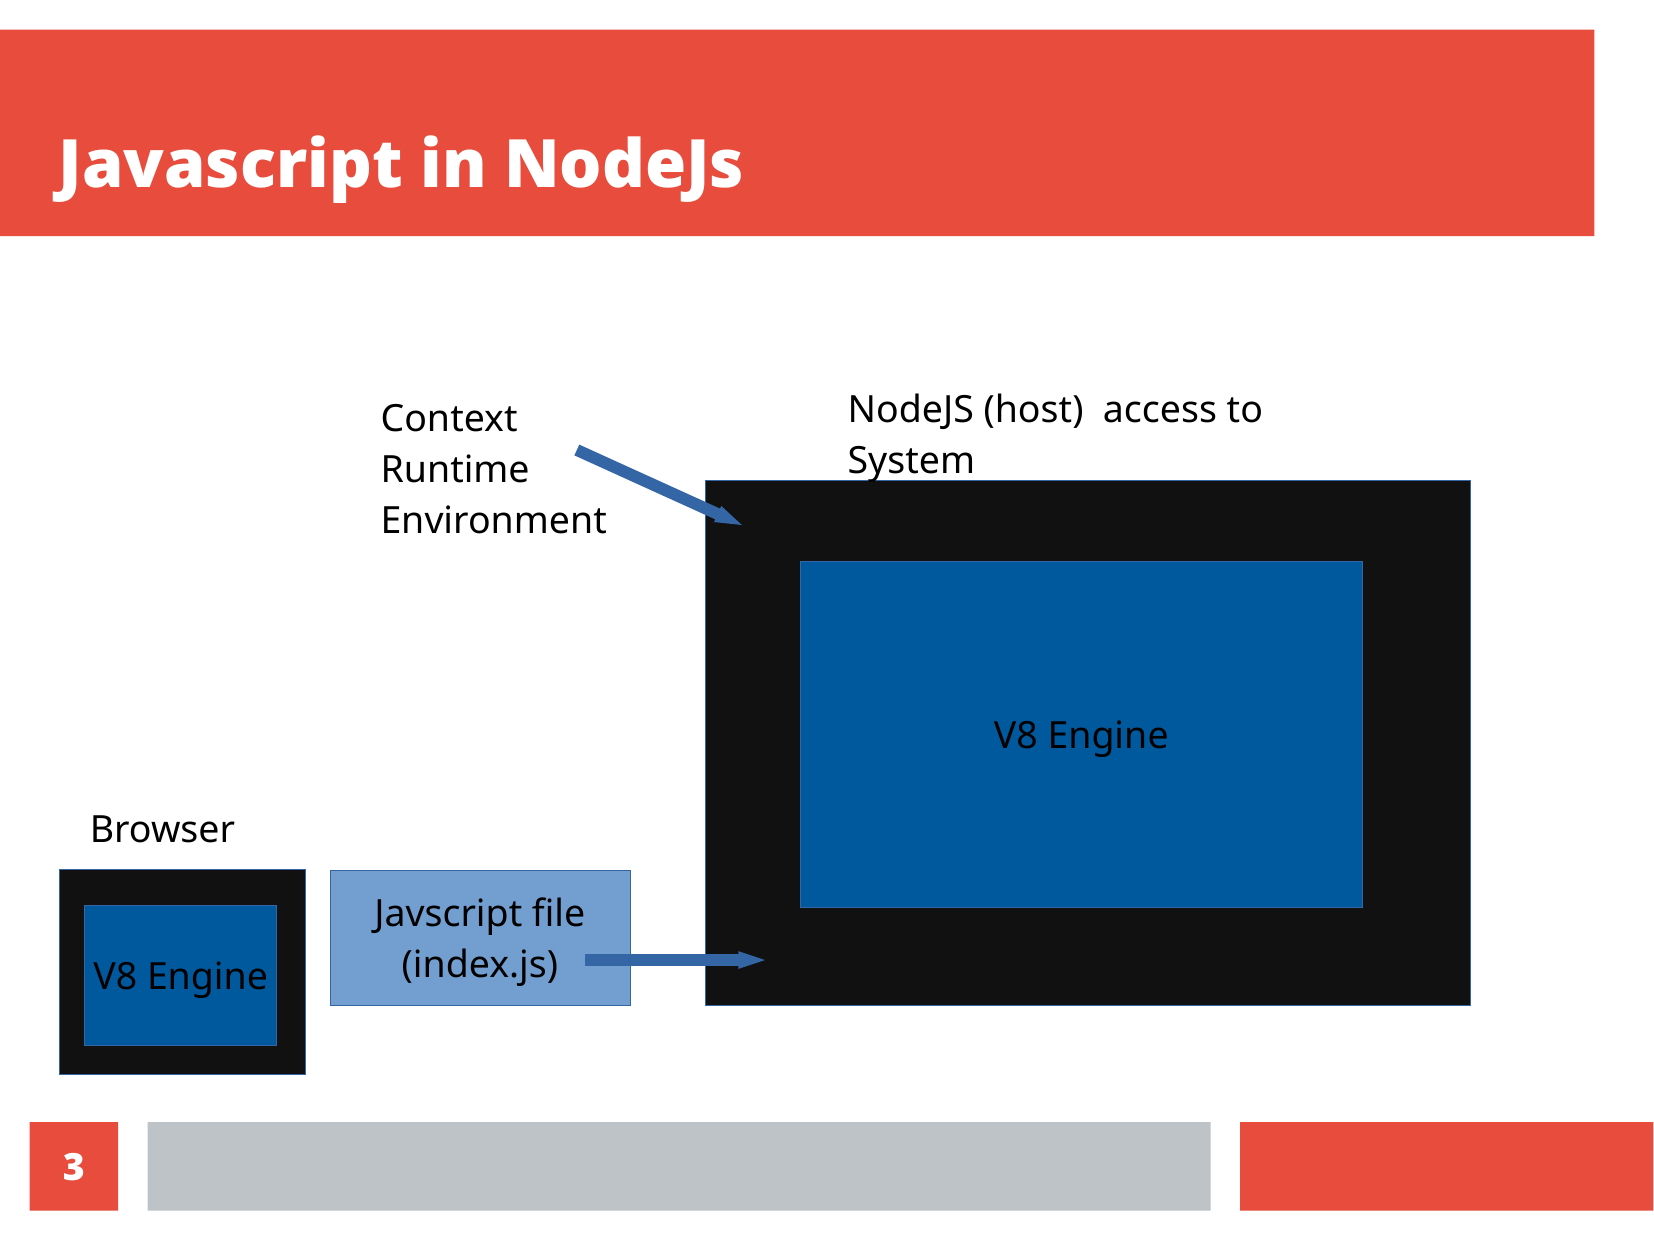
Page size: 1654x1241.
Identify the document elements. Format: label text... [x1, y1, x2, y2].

text_box Javscript file (index.js) [330, 870, 631, 1006]
text_box NodeJS (host) access to System [832, 375, 1306, 477]
text_box [59, 869, 306, 1075]
text_box V8 Engine [800, 561, 1363, 908]
title Javascript in NodeJs [59, 59, 1595, 207]
text_box Context Runtime Environment [365, 383, 636, 573]
text_box V8 Engine [84, 905, 277, 1046]
text_box Browser [75, 795, 286, 854]
text_box [705, 480, 1471, 1006]
